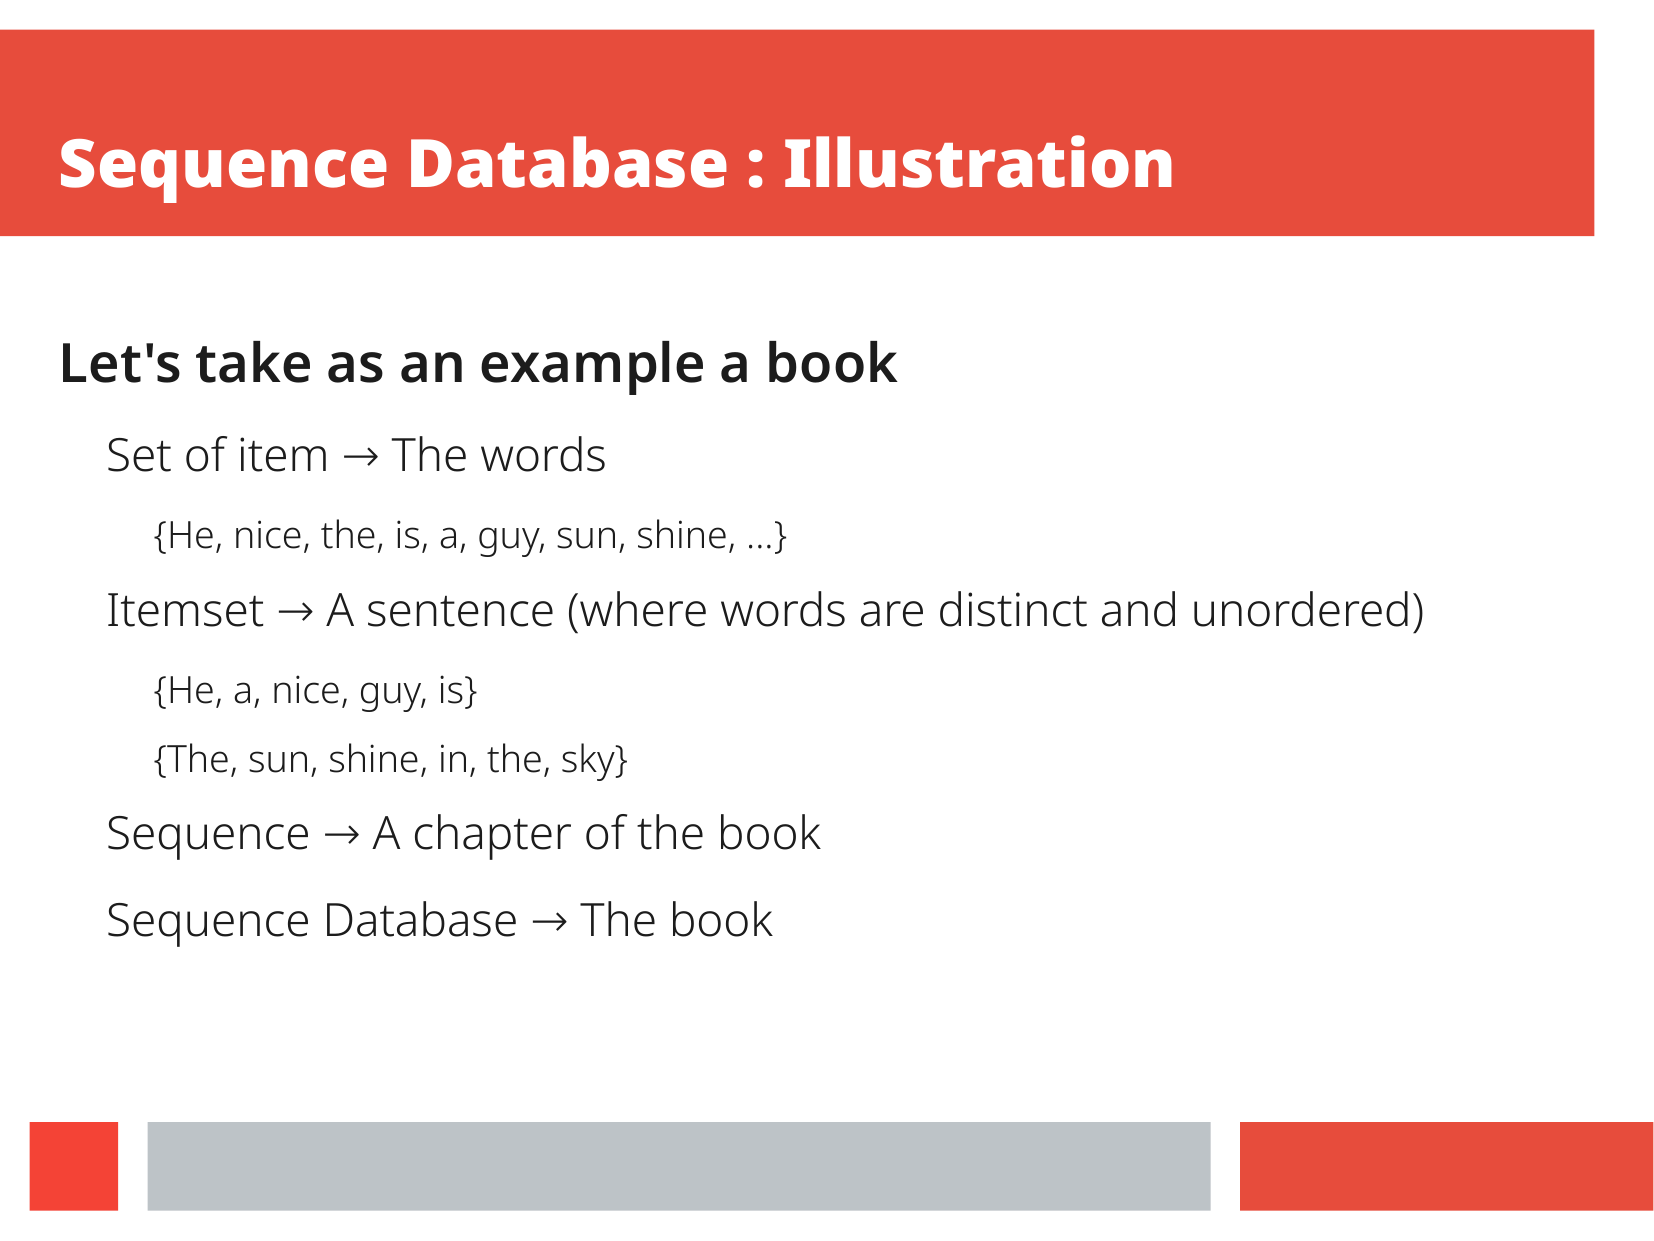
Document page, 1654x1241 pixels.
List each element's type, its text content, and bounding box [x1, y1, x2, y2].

list Let's take as an example a book Set of item → The words {He, nice, the, is, a, guy, sun, shine, ...} Itemset → A sentence (where words are distinct and unordered) {He, a, nice, guy, is} {The, sun, shine, in, the, sky} Sequence → A chapter of the book Sequence Database → The book [59, 324, 1565, 1093]
title Sequence Database : Illustration [59, 59, 1595, 207]
